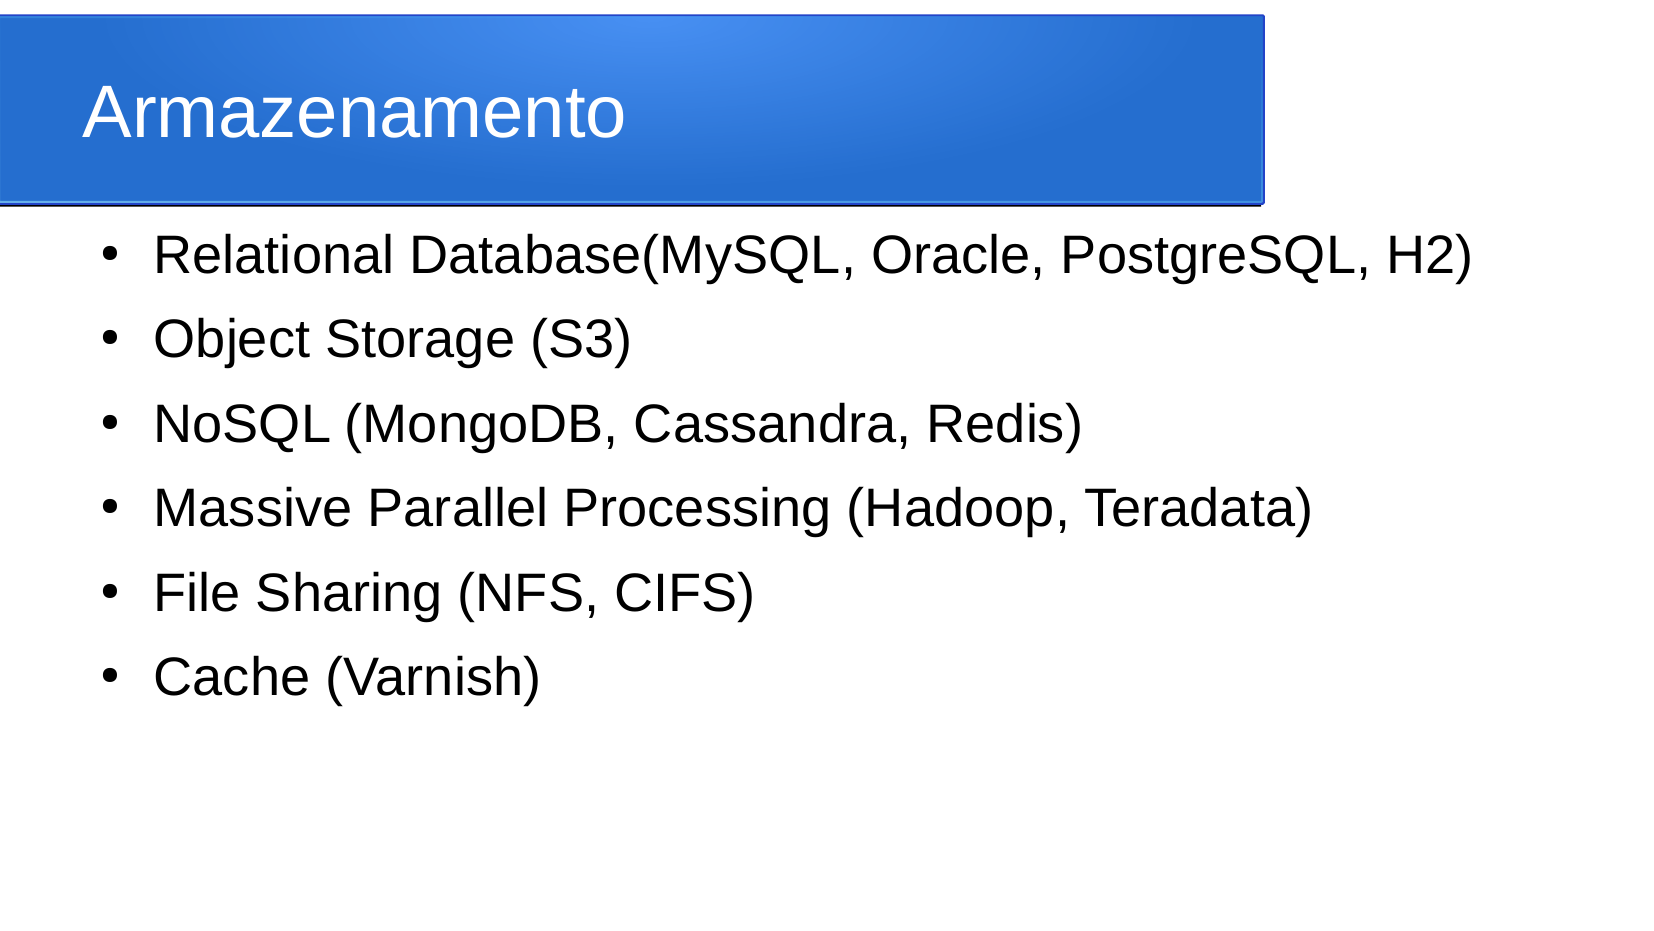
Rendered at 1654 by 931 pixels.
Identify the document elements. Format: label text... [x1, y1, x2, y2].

title Armazenamento [82, 35, 1235, 189]
list Relational Database(MySQL, Oracle, PostgreSQL, H2) Object Storage (S3) NoSQL (MongoDB, Cassandra, Redis) Massive Parallel Processing (Hadoop, Teradata) File Sharing (NFS, CIFS) Cache (Varnish) [82, 224, 1571, 764]
